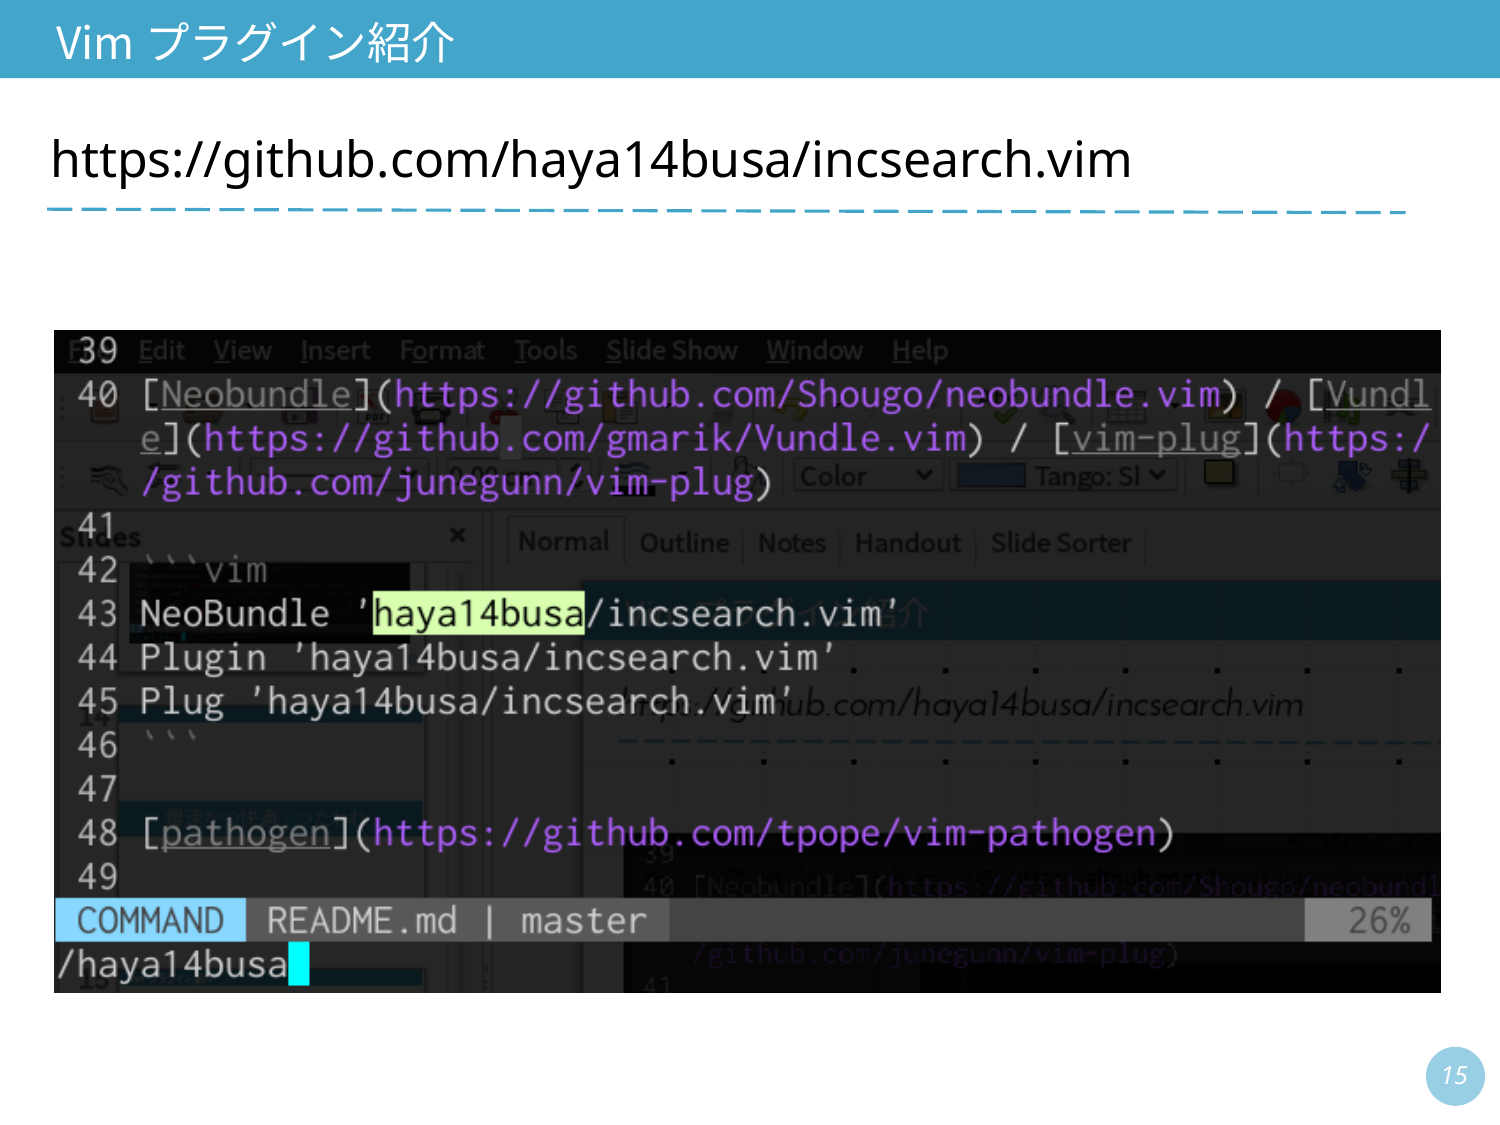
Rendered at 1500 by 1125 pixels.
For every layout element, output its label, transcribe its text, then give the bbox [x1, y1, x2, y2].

text_box https://github.com/haya14busa/incsearch.vim [35, 119, 1489, 203]
picture [54, 330, 1441, 993]
slide_number <number> [1424, 1046, 1484, 1107]
title Vim プラグイン紹介 [41, 7, 1392, 76]
